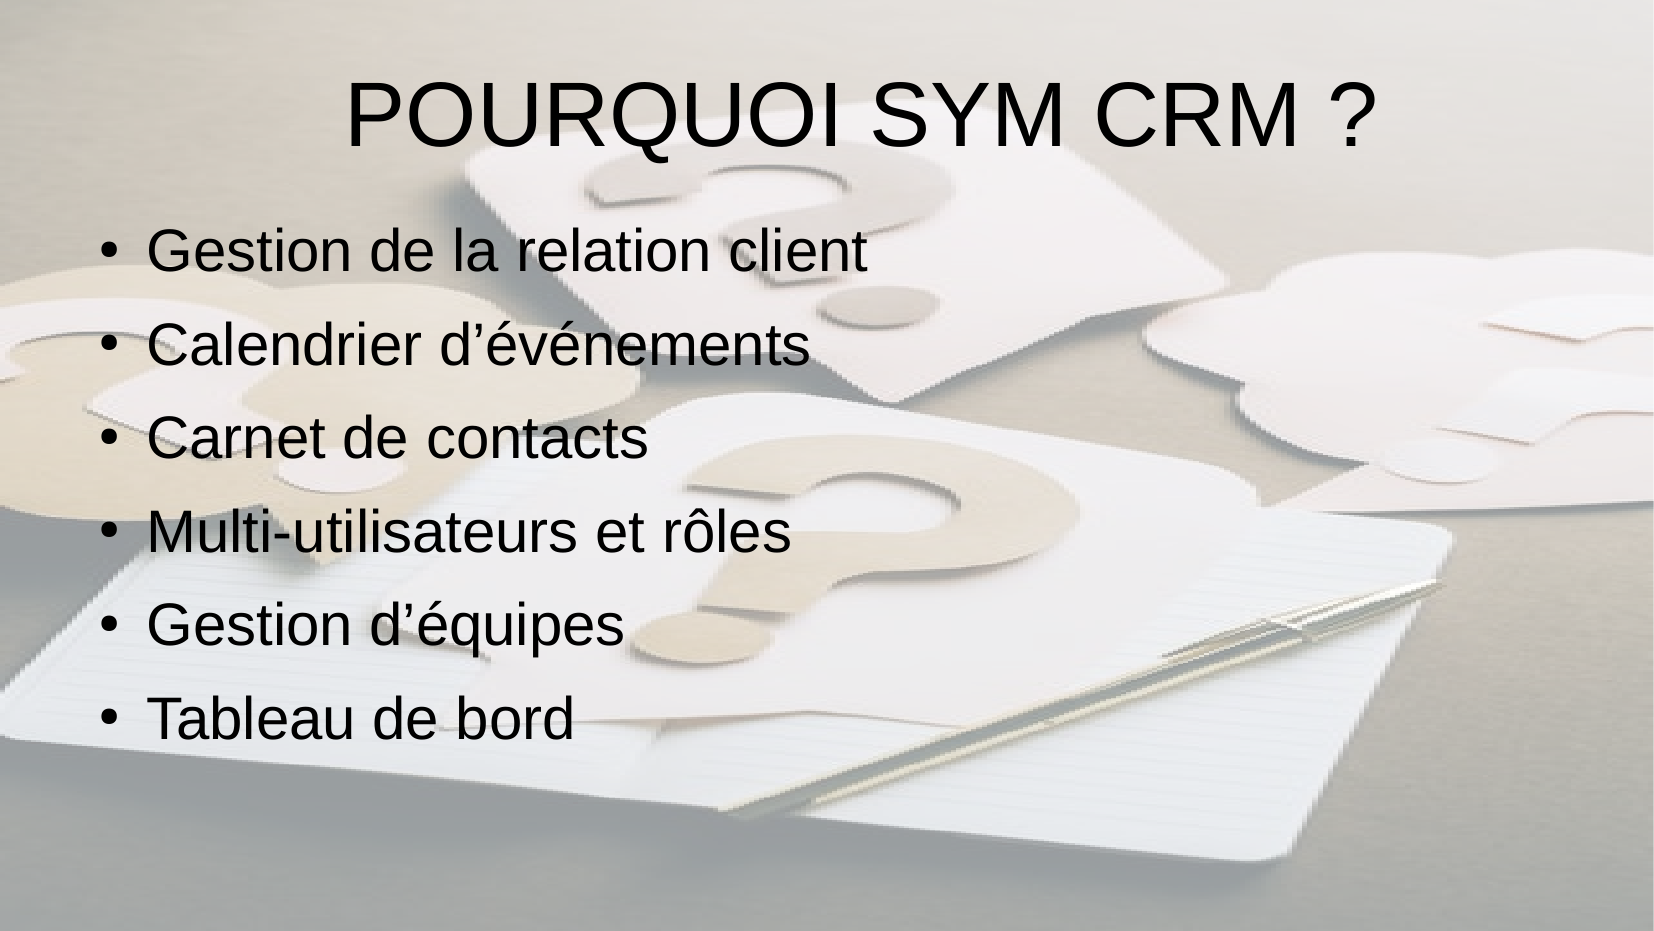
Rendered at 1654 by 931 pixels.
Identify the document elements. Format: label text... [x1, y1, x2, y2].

list Gestion de la relation client Calendrier d’événements Carnet de contacts Multi-utilisateurs et rôles Gestion d’équipes Tableau de bord [82, 217, 1571, 757]
picture [0, 0, 1654, 931]
title POURQUOI SYM CRM ? [82, 37, 1571, 193]
